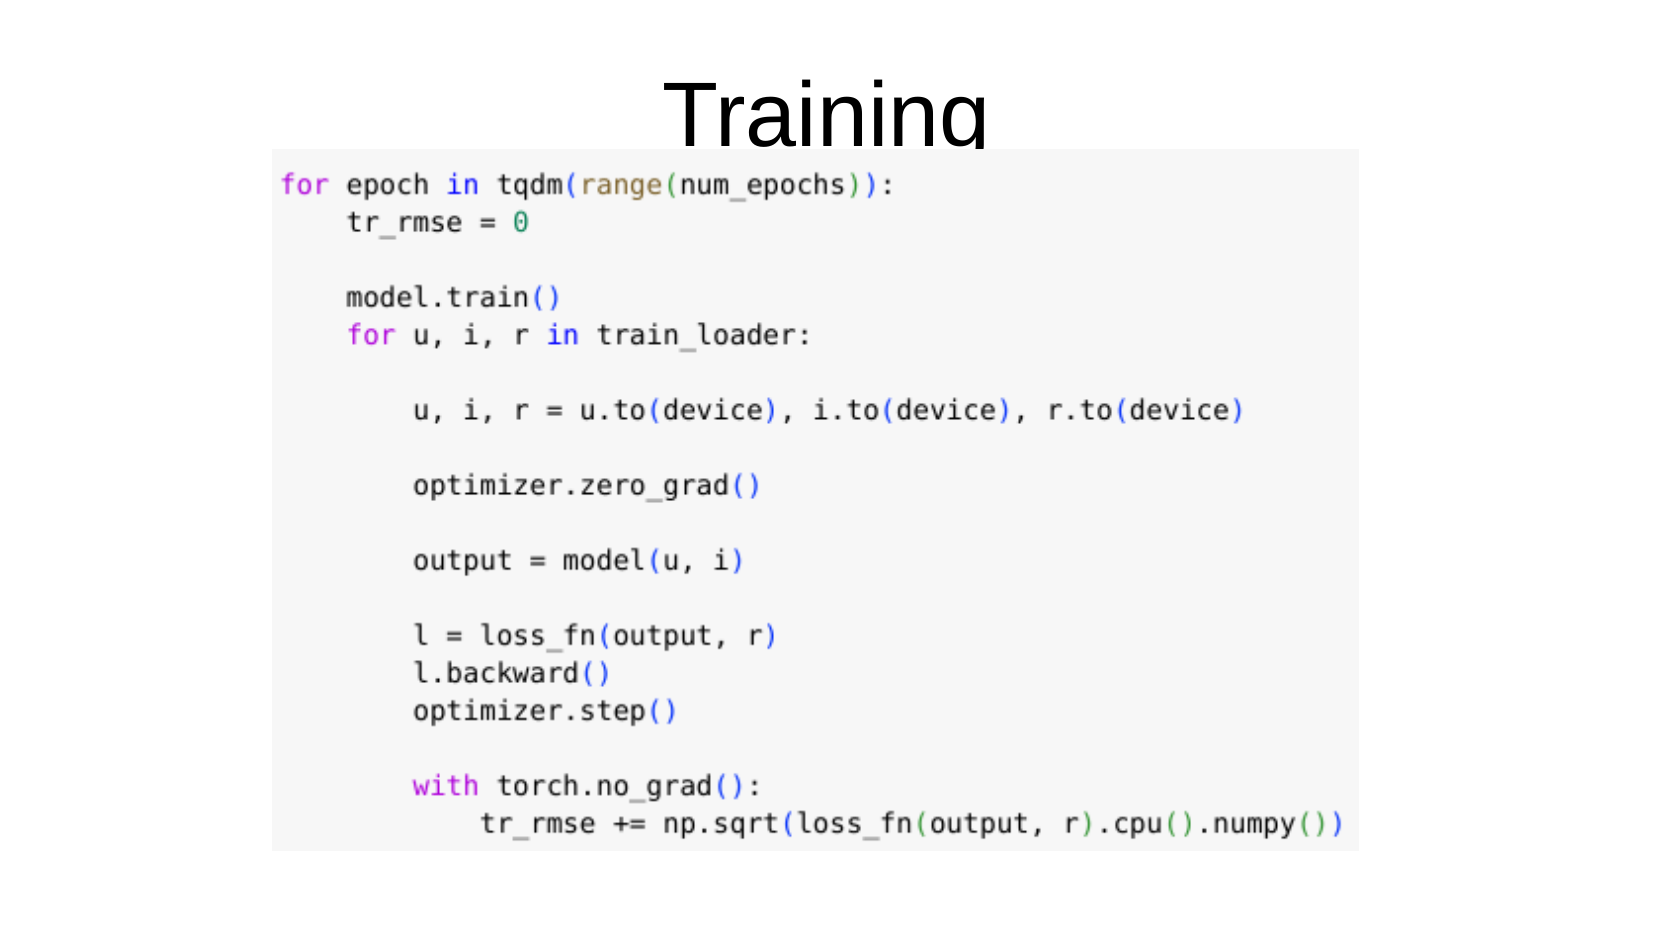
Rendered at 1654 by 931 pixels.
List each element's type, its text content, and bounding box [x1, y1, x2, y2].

title Training [82, 37, 1571, 193]
picture [272, 149, 1359, 851]
